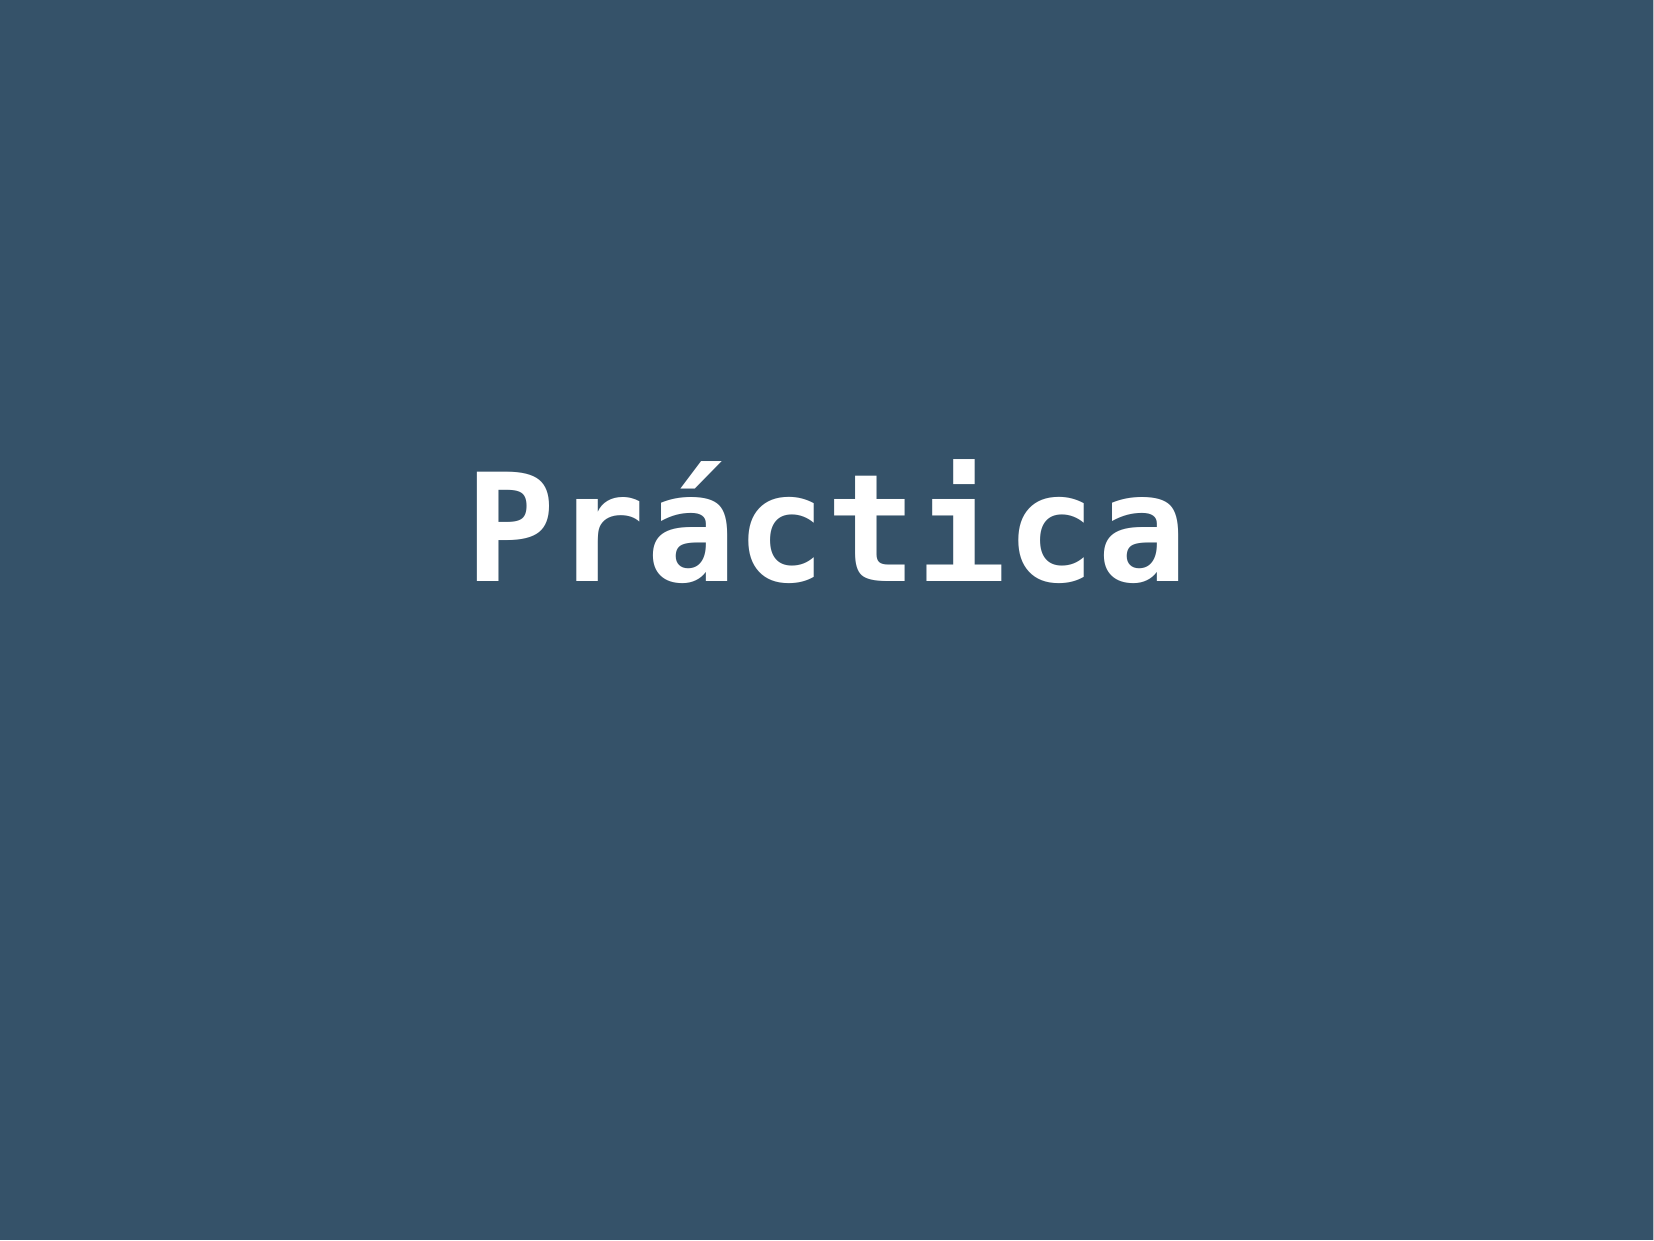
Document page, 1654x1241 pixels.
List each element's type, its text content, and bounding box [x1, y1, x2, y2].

subtitle Práctica [82, 49, 1571, 1010]
